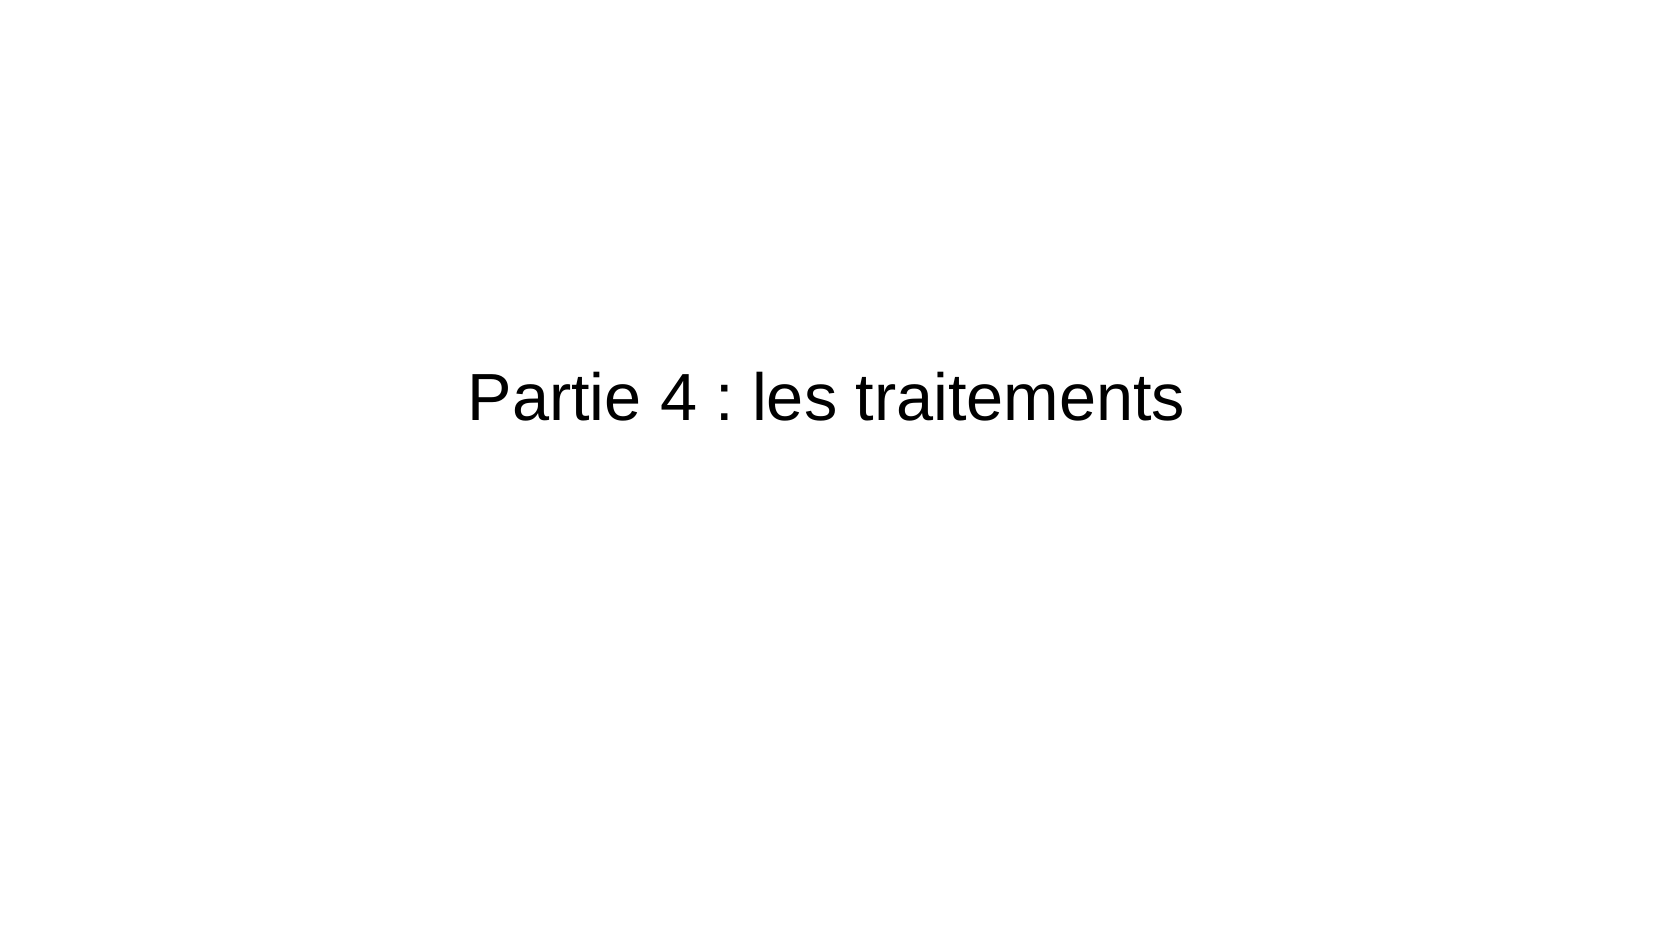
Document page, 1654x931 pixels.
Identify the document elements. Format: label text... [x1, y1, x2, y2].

subtitle Partie 4 : les traitements [82, 37, 1571, 757]
